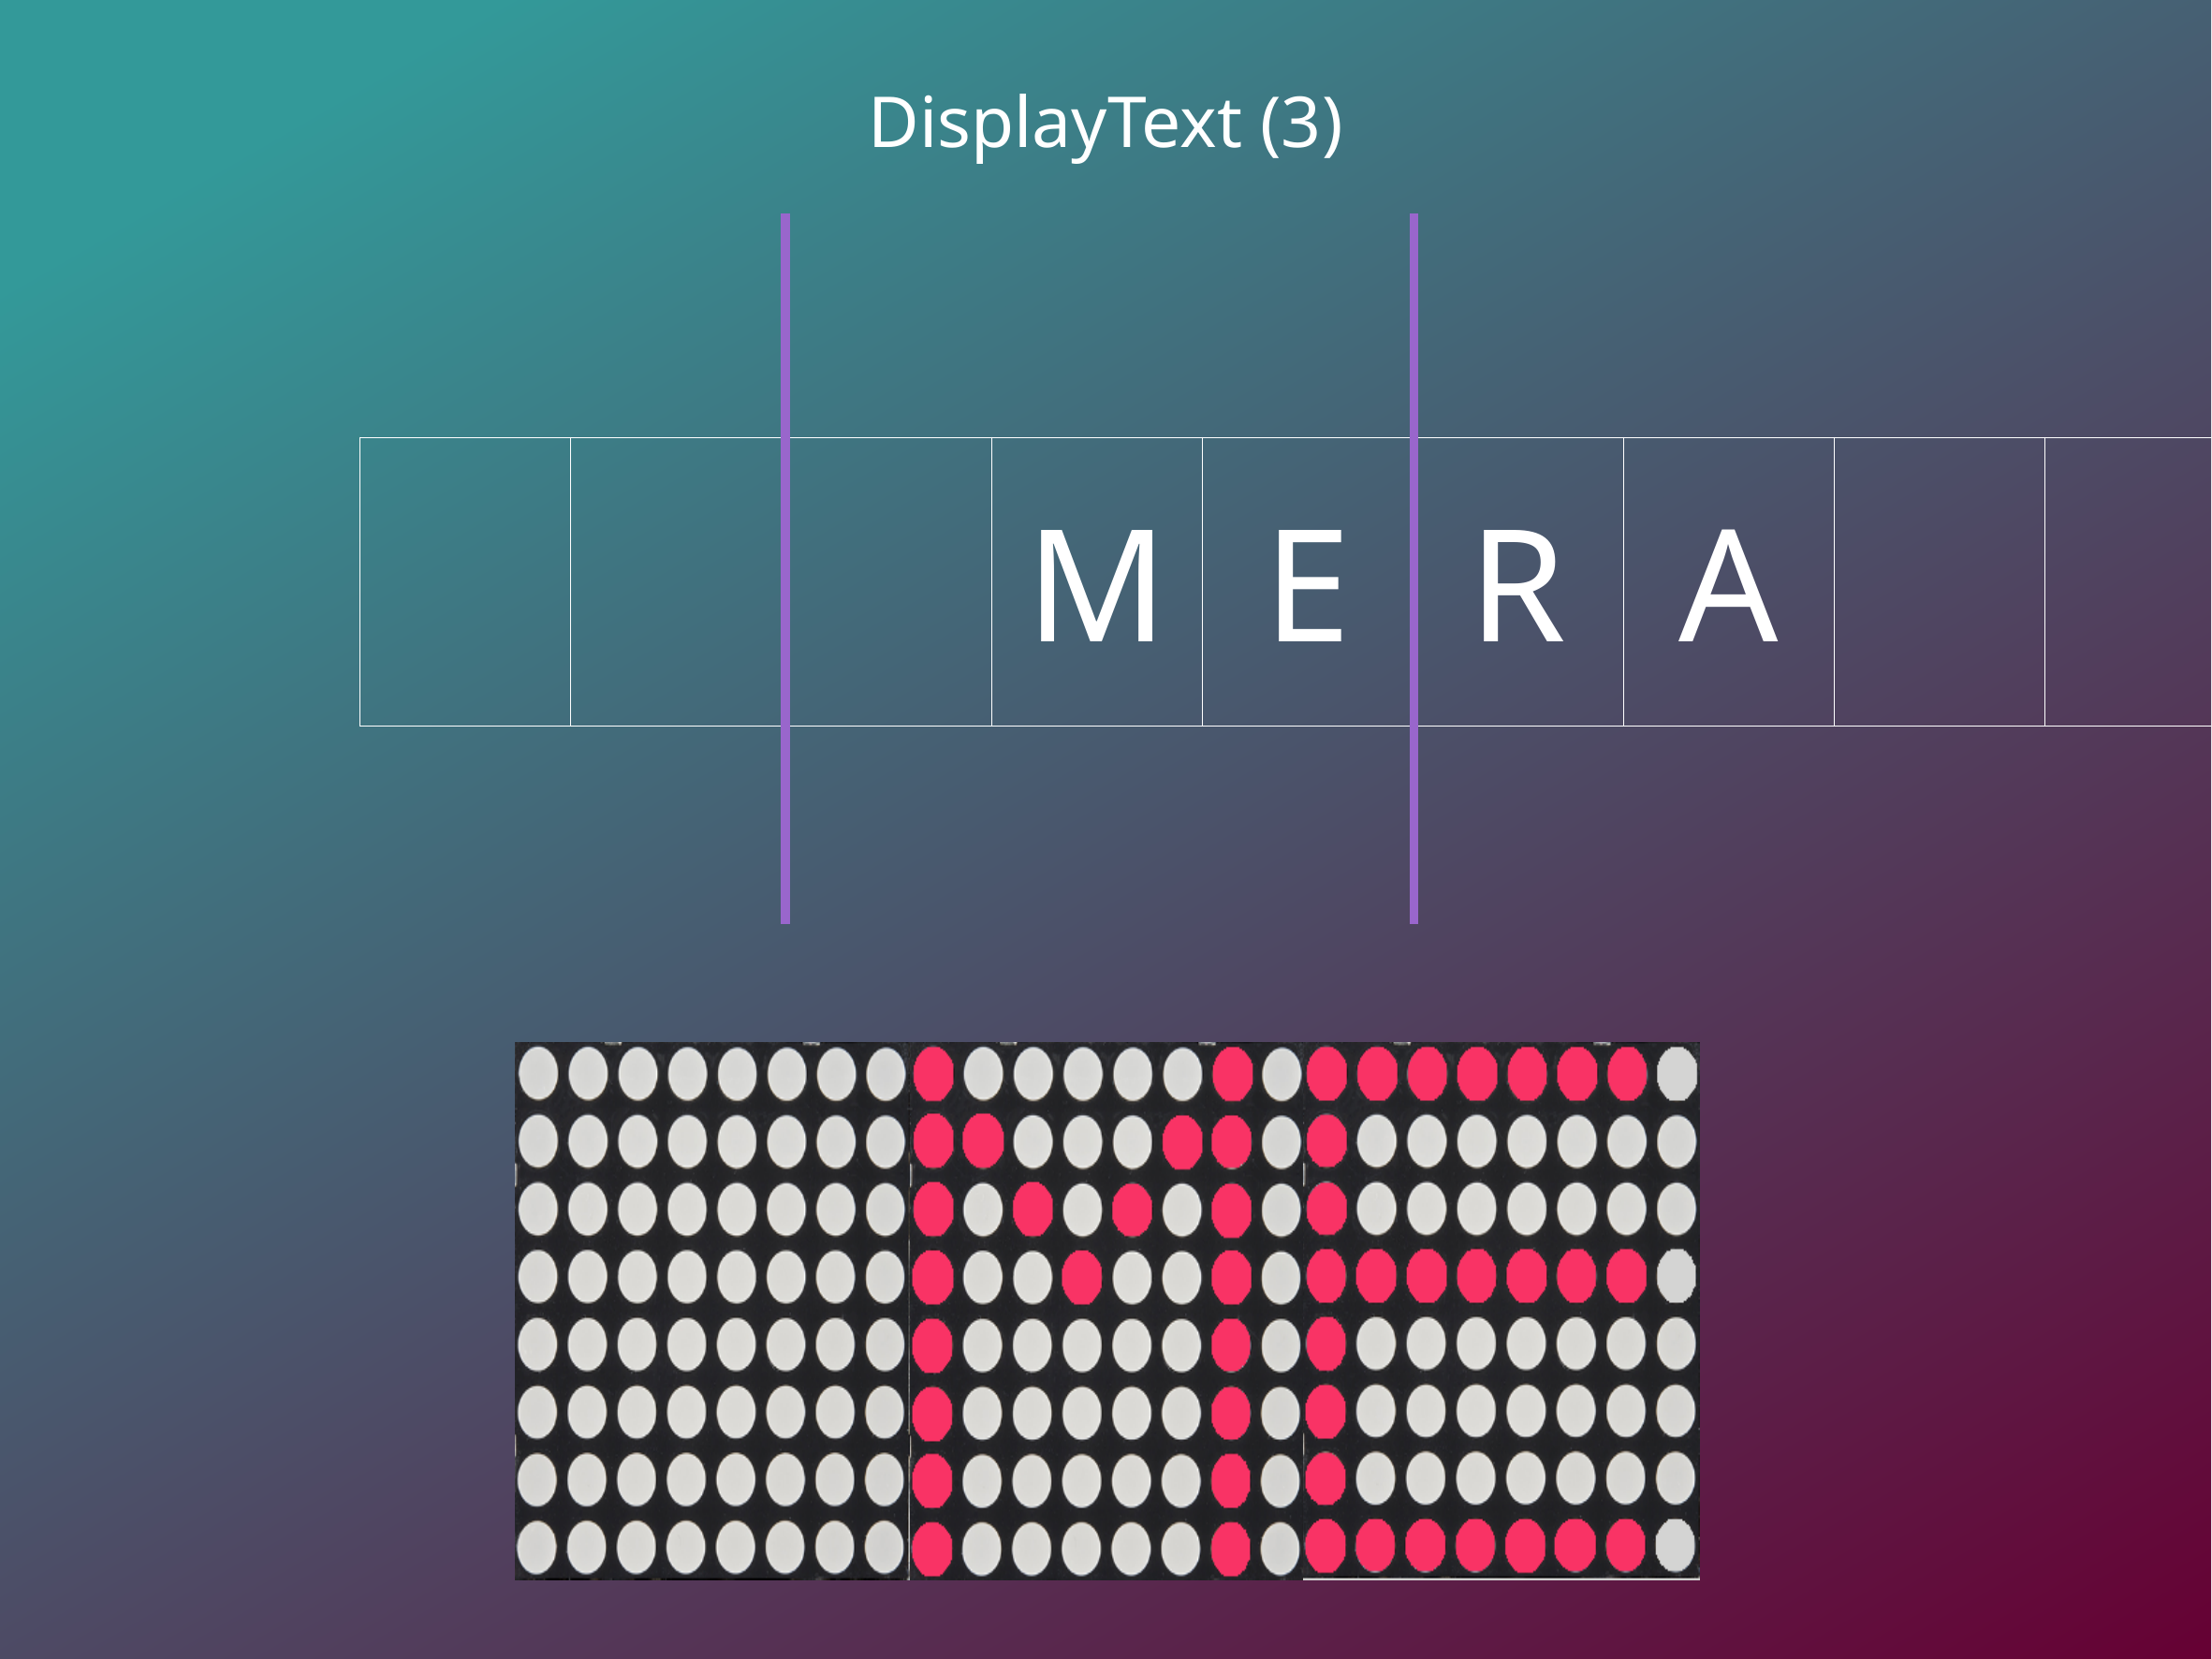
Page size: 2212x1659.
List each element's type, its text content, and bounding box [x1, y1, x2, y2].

table_header [360, 438, 570, 726]
table_header [1835, 438, 2044, 726]
table_header [571, 438, 781, 726]
text_box DisplayText (3) [843, 66, 1368, 222]
picture [515, 1042, 1700, 1580]
table_header M [992, 438, 1202, 726]
table_header A [1624, 438, 1834, 726]
table_header R [1418, 438, 1623, 726]
table_header [790, 438, 991, 726]
table_header [2045, 438, 2212, 726]
table_header E [1203, 438, 1410, 726]
